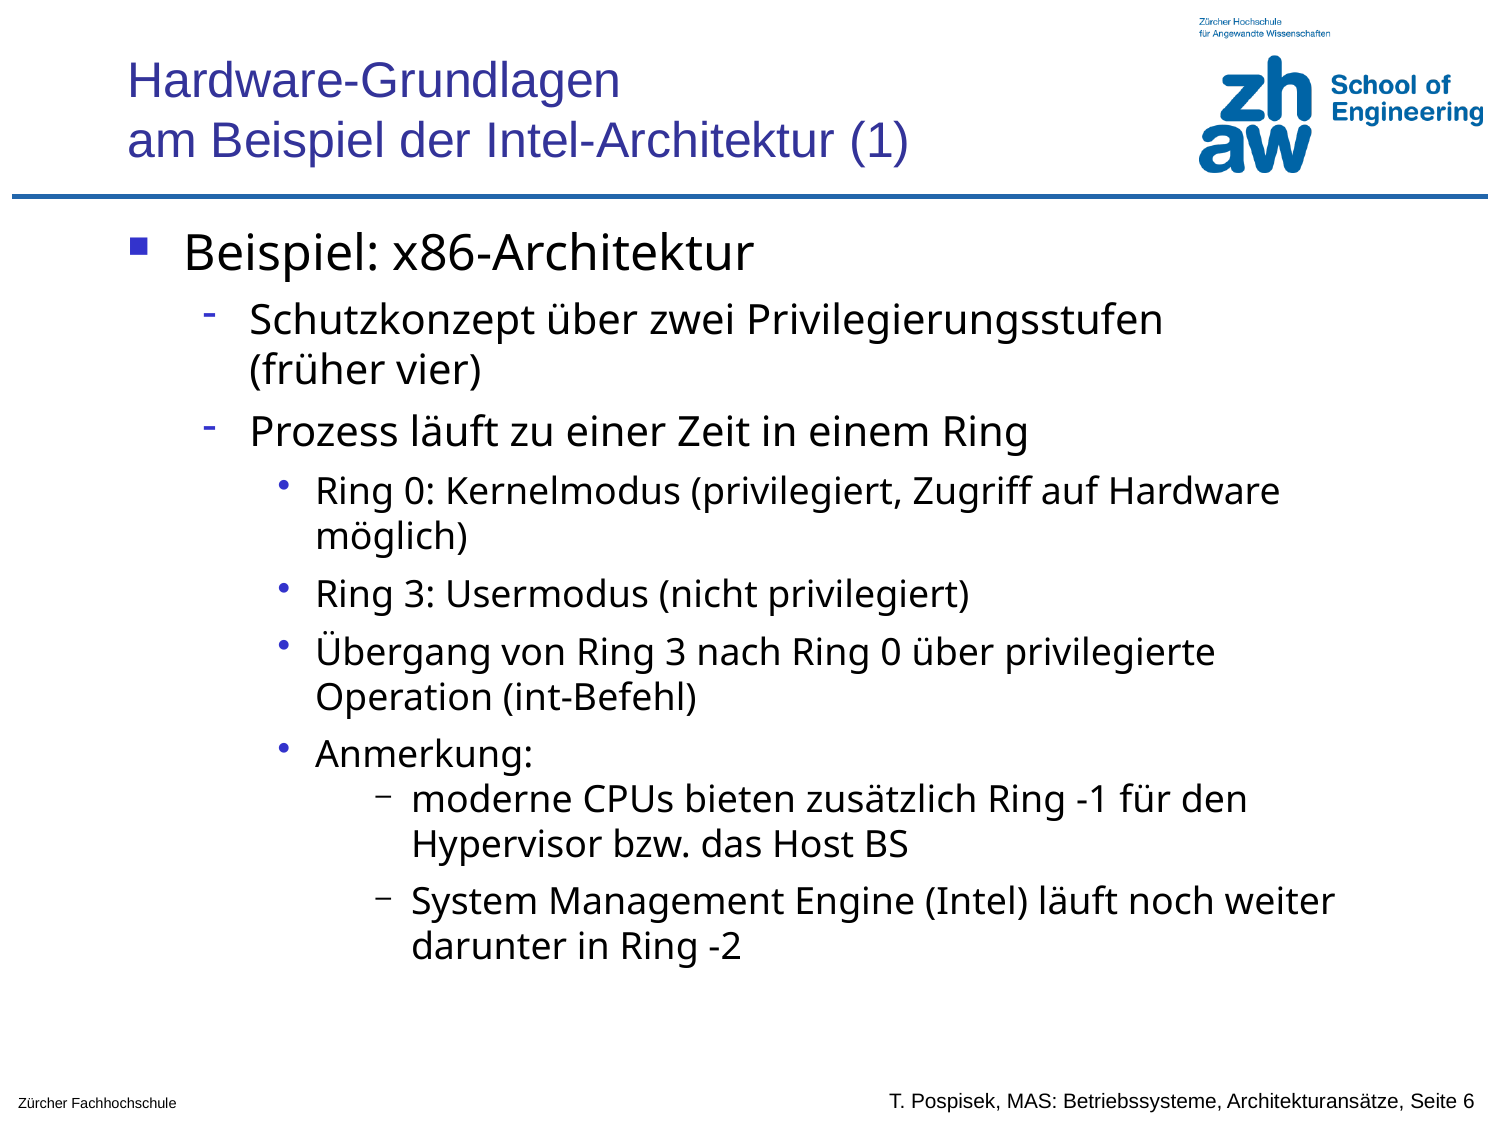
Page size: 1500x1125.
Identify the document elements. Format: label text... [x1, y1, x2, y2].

list Beispiel: x86-Architektur Schutzkonzept über zwei Privilegierungsstufen (früher vier) Prozess läuft zu einer Zeit in einem Ring Ring 0: Kernelmodus (privilegiert, Zugriff auf Hardware möglich) Ring 3: Usermodus (nicht privilegiert) Übergang von Ring 3 nach Ring 0 über privilegierte Operation (int-Befehl) Anmerkung: moderne CPUs bieten zusätzlich Ring -1 für den Hypervisor bzw. das Host BS System Management Engine (Intel) läuft noch weiter darunter in Ring -2 [112, 212, 1388, 705]
title Hardware-Grundlagen am Beispiel der Intel-Architektur (1) [112, 50, 1391, 175]
picture [1199, 18, 1483, 173]
